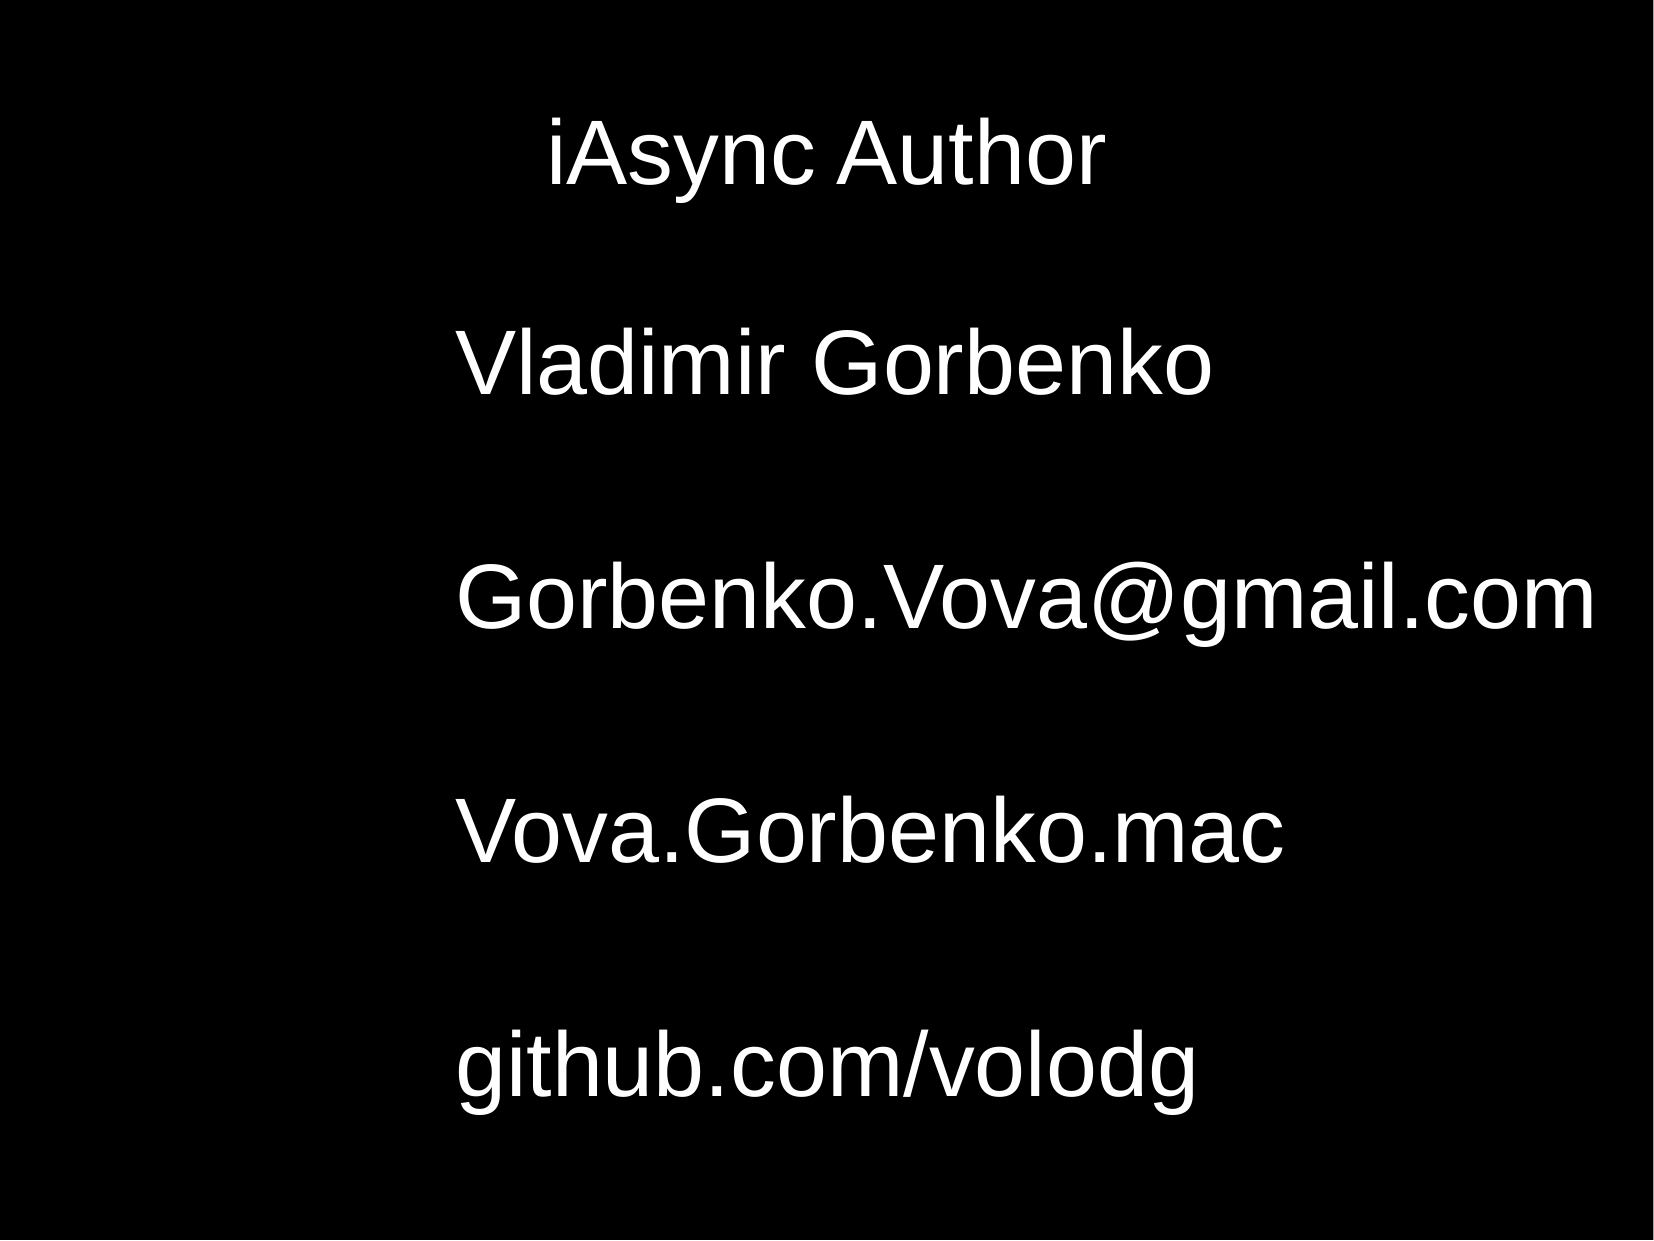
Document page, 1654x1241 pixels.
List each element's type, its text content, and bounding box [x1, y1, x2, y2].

table_cell Vova.Gorbenko.mac [449, 731, 1646, 965]
table_header [434, 35, 1630, 264]
table_cell Gorbenko.Vova@gmail.com [449, 498, 1646, 731]
table_header Vladimir Gorbenko [449, 264, 1646, 498]
table_cell [55, 965, 449, 1199]
table_header [39, 35, 434, 269]
table_cell [39, 503, 55, 737]
table_cell [39, 970, 434, 1205]
table_header [55, 264, 449, 498]
table_cell [39, 269, 55, 503]
table_cell [434, 1199, 1630, 1205]
table_cell github.com/volodg [449, 965, 1646, 1199]
table_cell [55, 731, 449, 965]
table_cell [55, 498, 449, 731]
title iAsync Author [82, 49, 1571, 257]
table_cell [39, 737, 55, 970]
